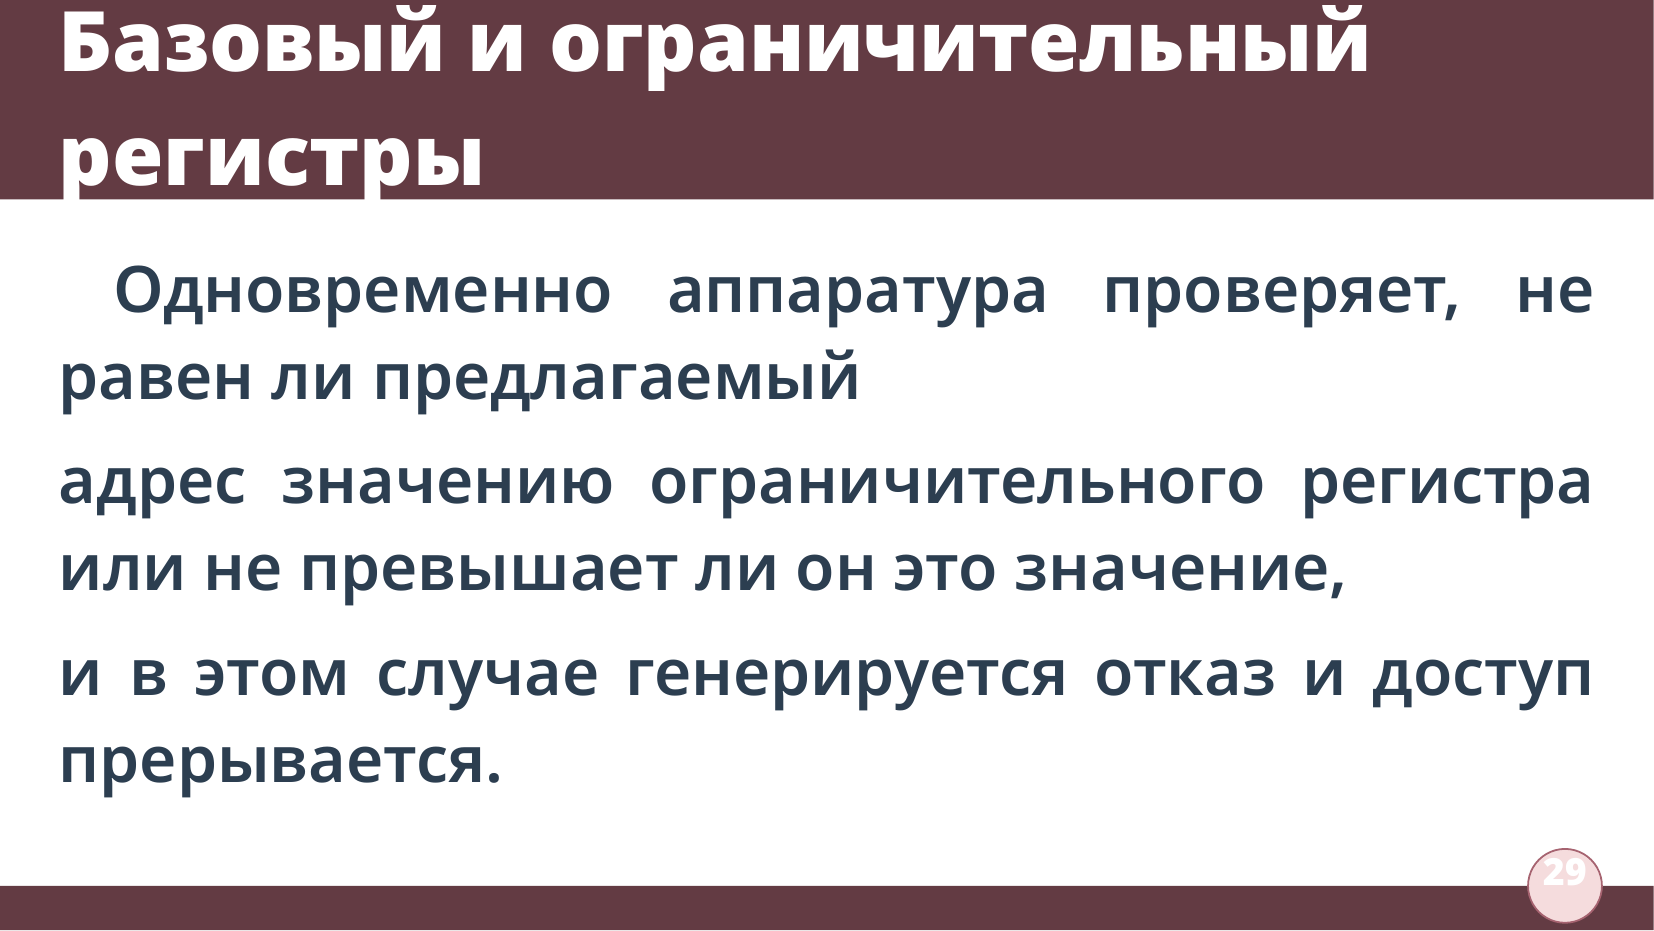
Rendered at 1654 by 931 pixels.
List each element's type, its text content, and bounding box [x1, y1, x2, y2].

title Базовый и ограничительный регистры [59, 37, 1595, 155]
list Одновременно аппаратура проверяет, не равен ли предлагаемый адрес значению ограничительного регистра или не превышает ли он это значение, и в этом случае генерируется отказ и доступ прерывается. [59, 243, 1595, 864]
